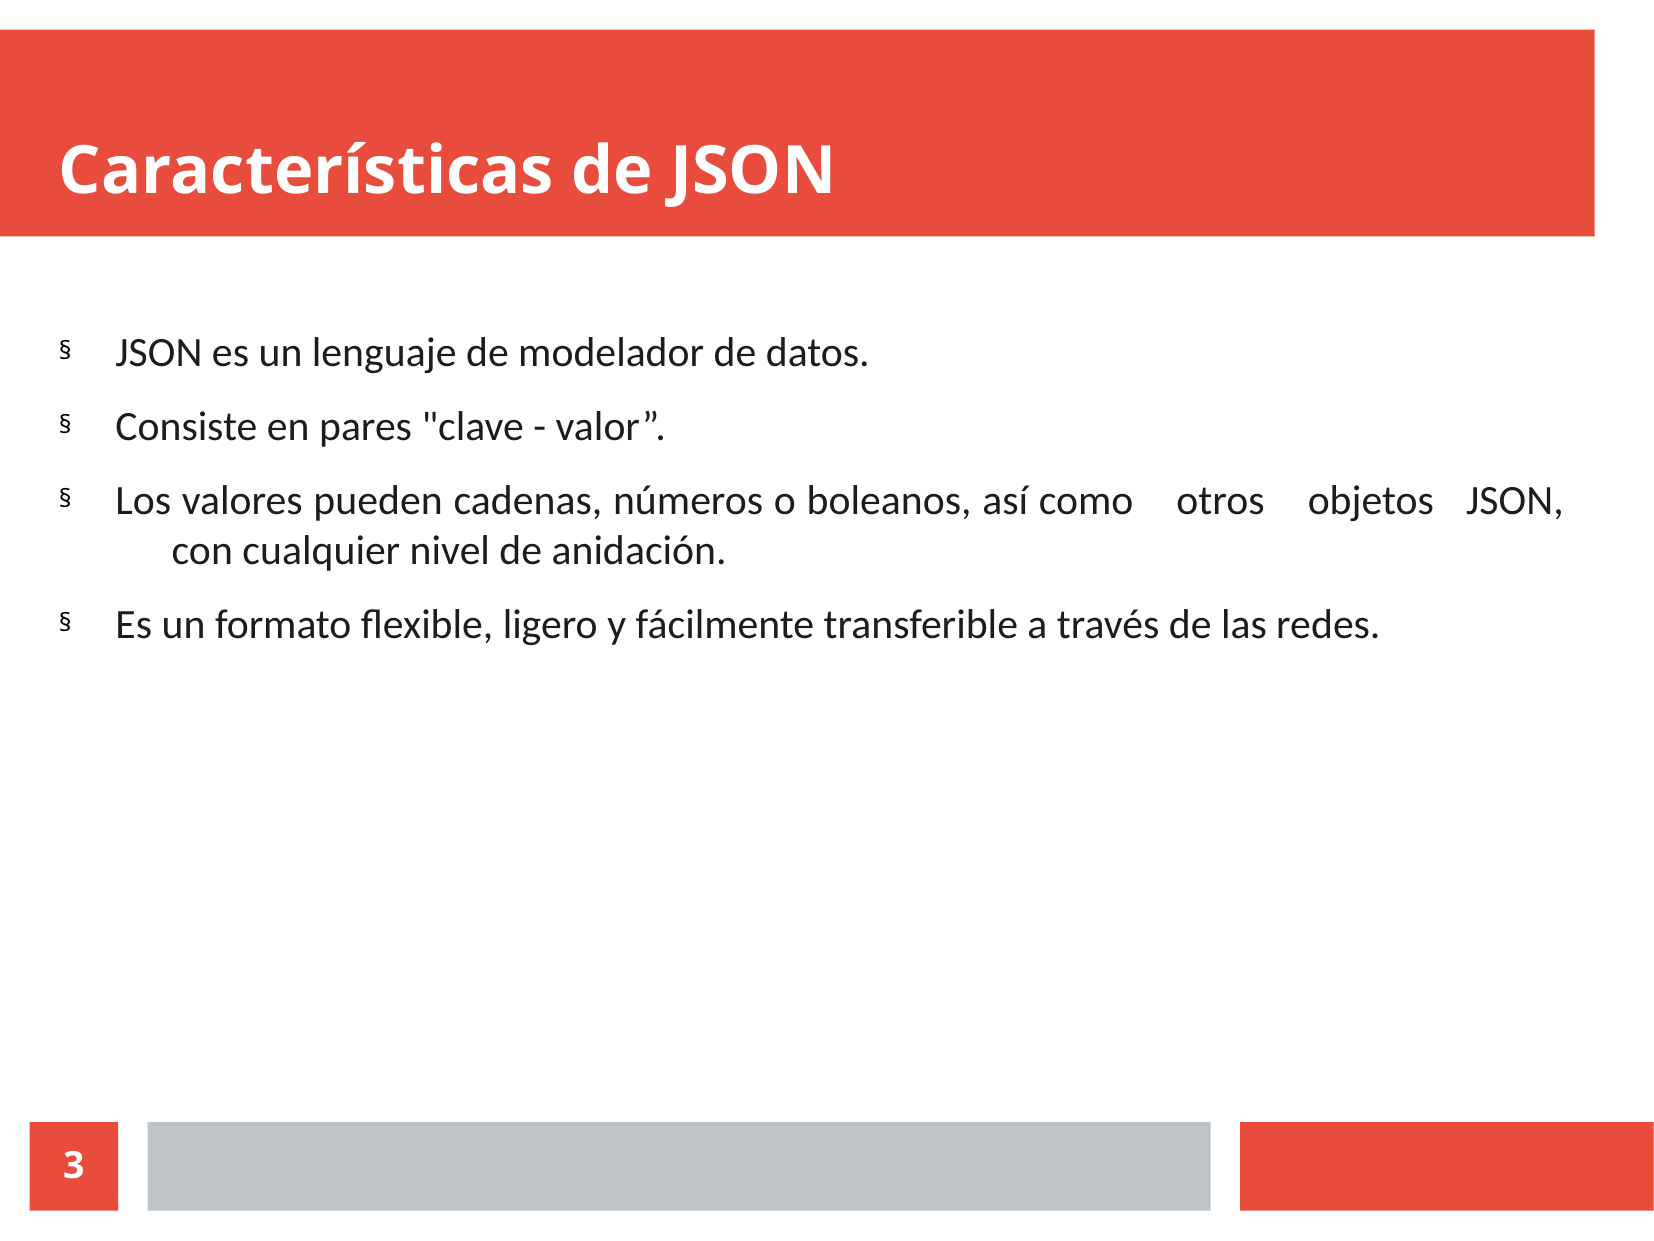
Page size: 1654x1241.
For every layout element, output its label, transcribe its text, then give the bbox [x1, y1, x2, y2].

title Características de JSON [59, 59, 1595, 207]
list JSON es un lenguaje de modelador de datos. Consiste en pares "clave - valor”. Los valores pueden cadenas, números o boleanos, así como otros objetos JSON, con cualquier nivel de anidación. Es un formato flexible, ligero y fácilmente transferible a través de las redes. [59, 324, 1565, 1093]
text_box [29, 1122, 119, 1211]
